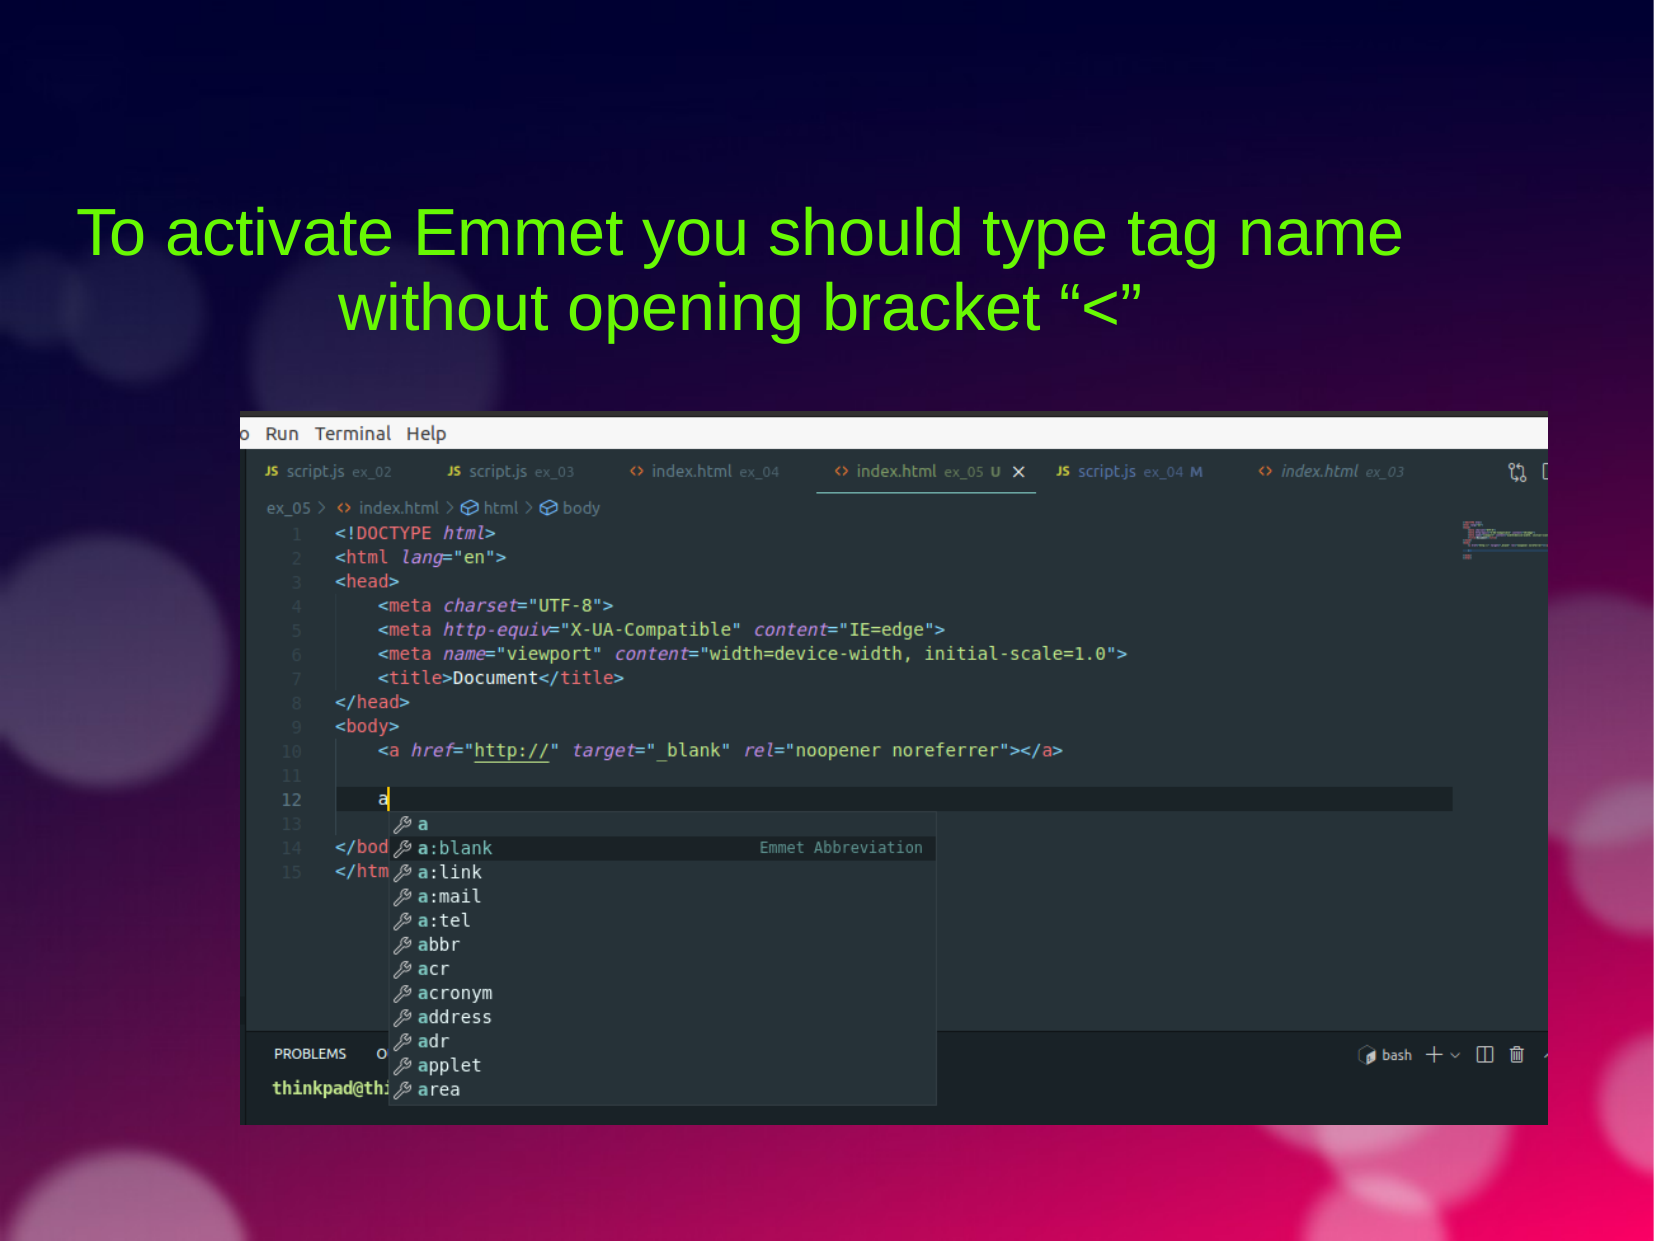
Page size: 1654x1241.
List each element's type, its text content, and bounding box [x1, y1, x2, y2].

subtitle To activate Emmet you should type tag name without opening bracket “<” [0, 135, 1486, 406]
picture [0, 0, 1654, 1241]
